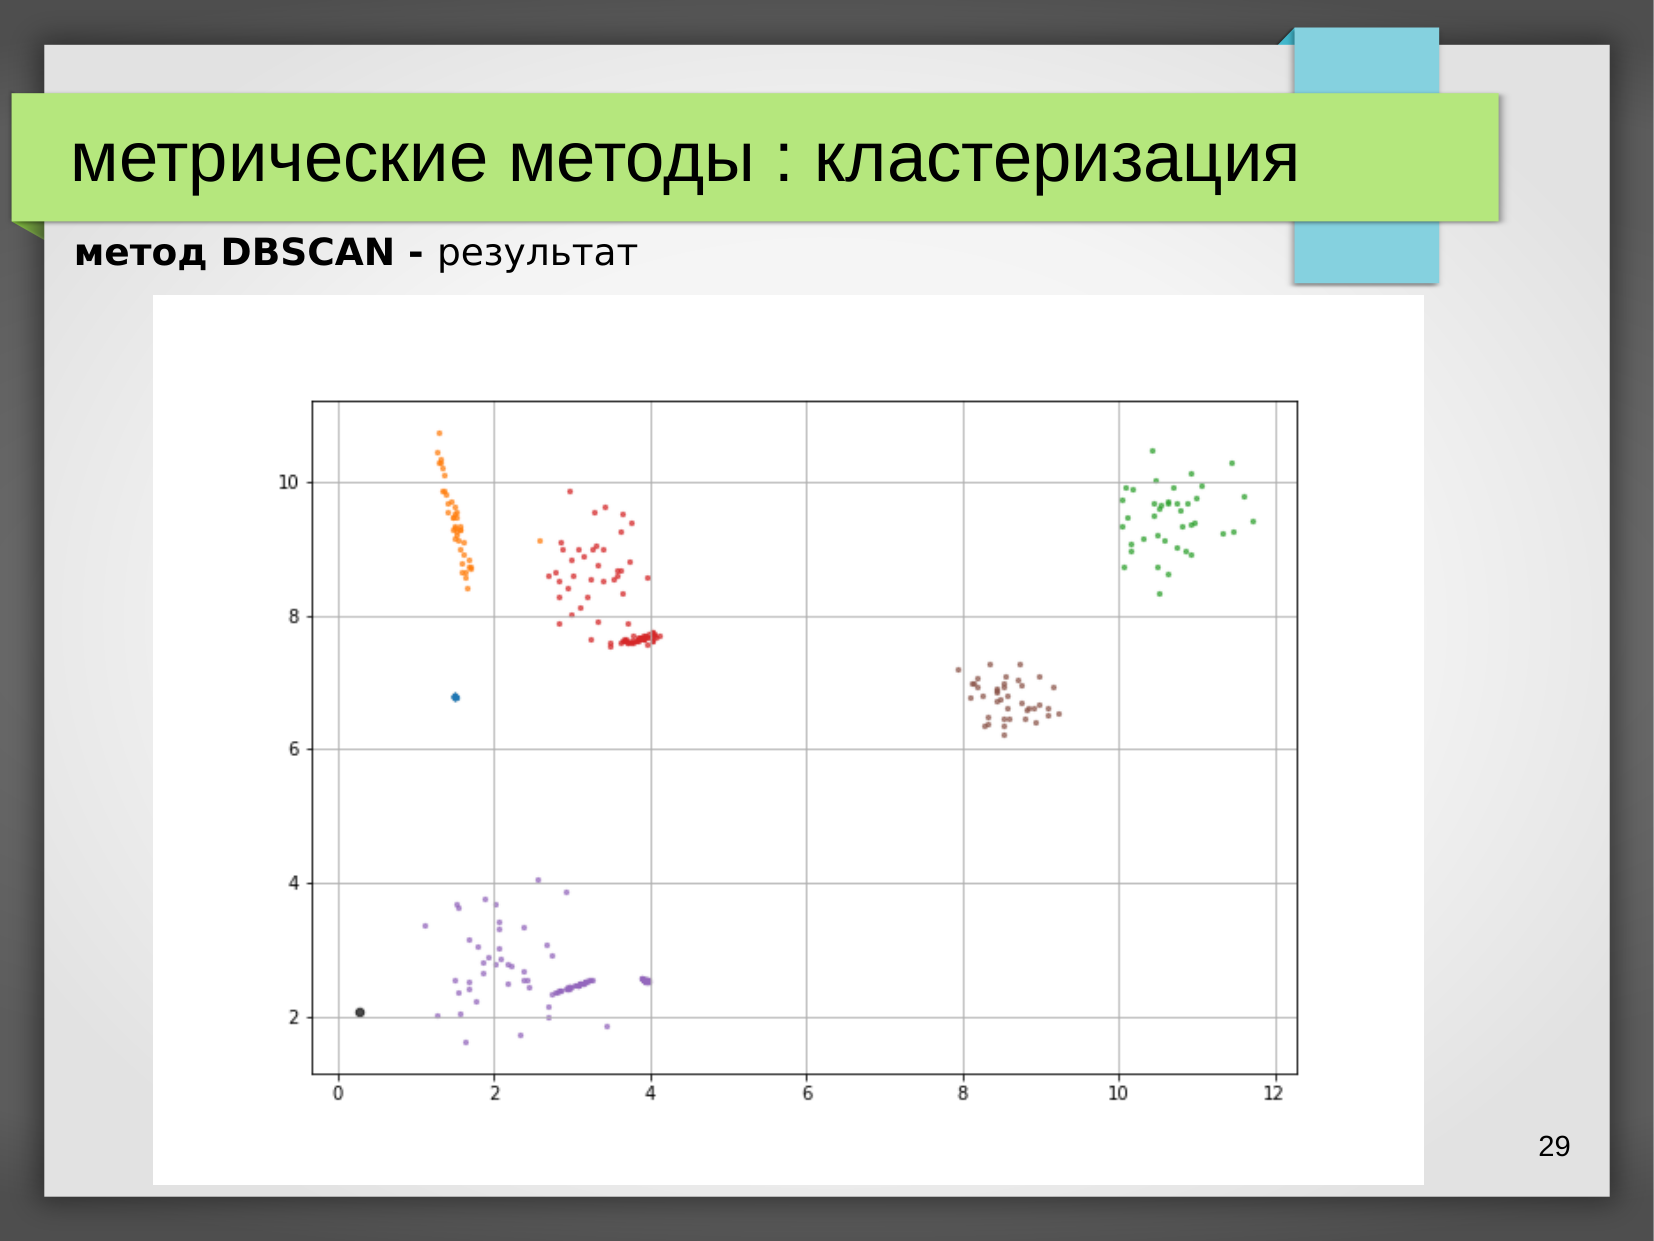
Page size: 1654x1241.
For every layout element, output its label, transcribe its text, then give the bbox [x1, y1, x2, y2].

picture [0, 0, 1654, 1241]
text_box метод DBSCAN - результат [59, 223, 1182, 285]
title метрические методы : кластеризация [70, 117, 1382, 197]
